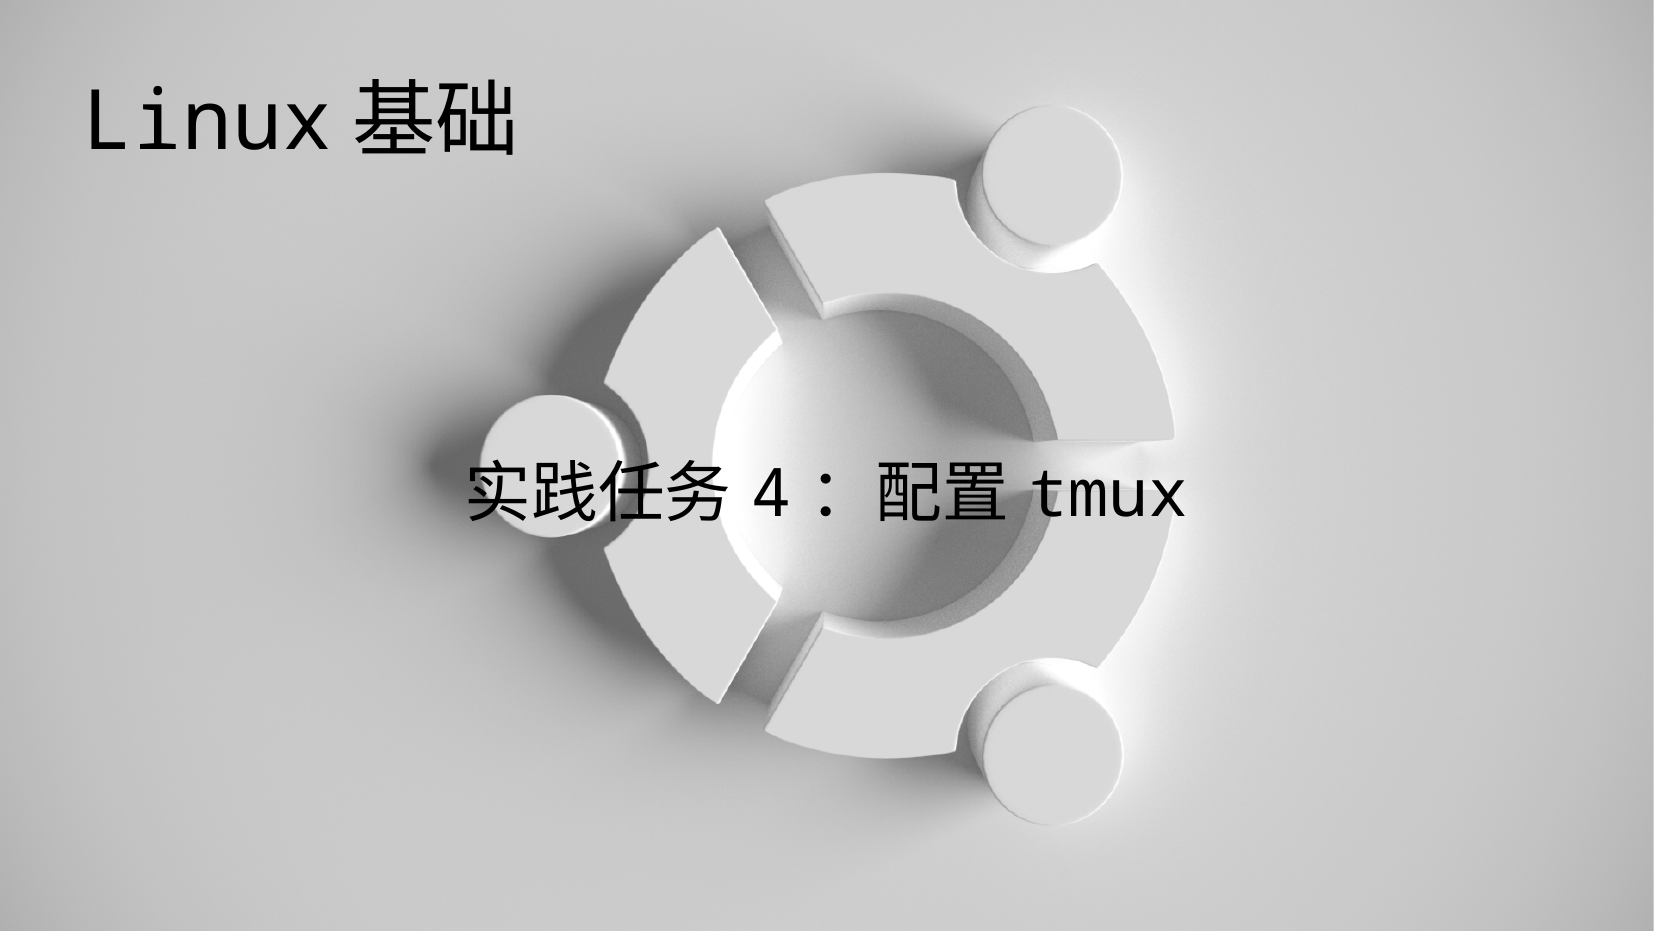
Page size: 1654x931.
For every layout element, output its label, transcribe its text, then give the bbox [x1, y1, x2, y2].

picture [0, 0, 1654, 931]
title Linux基础 [82, 37, 1571, 189]
subtitle 实践任务4：配置tmux [82, 217, 1571, 758]
